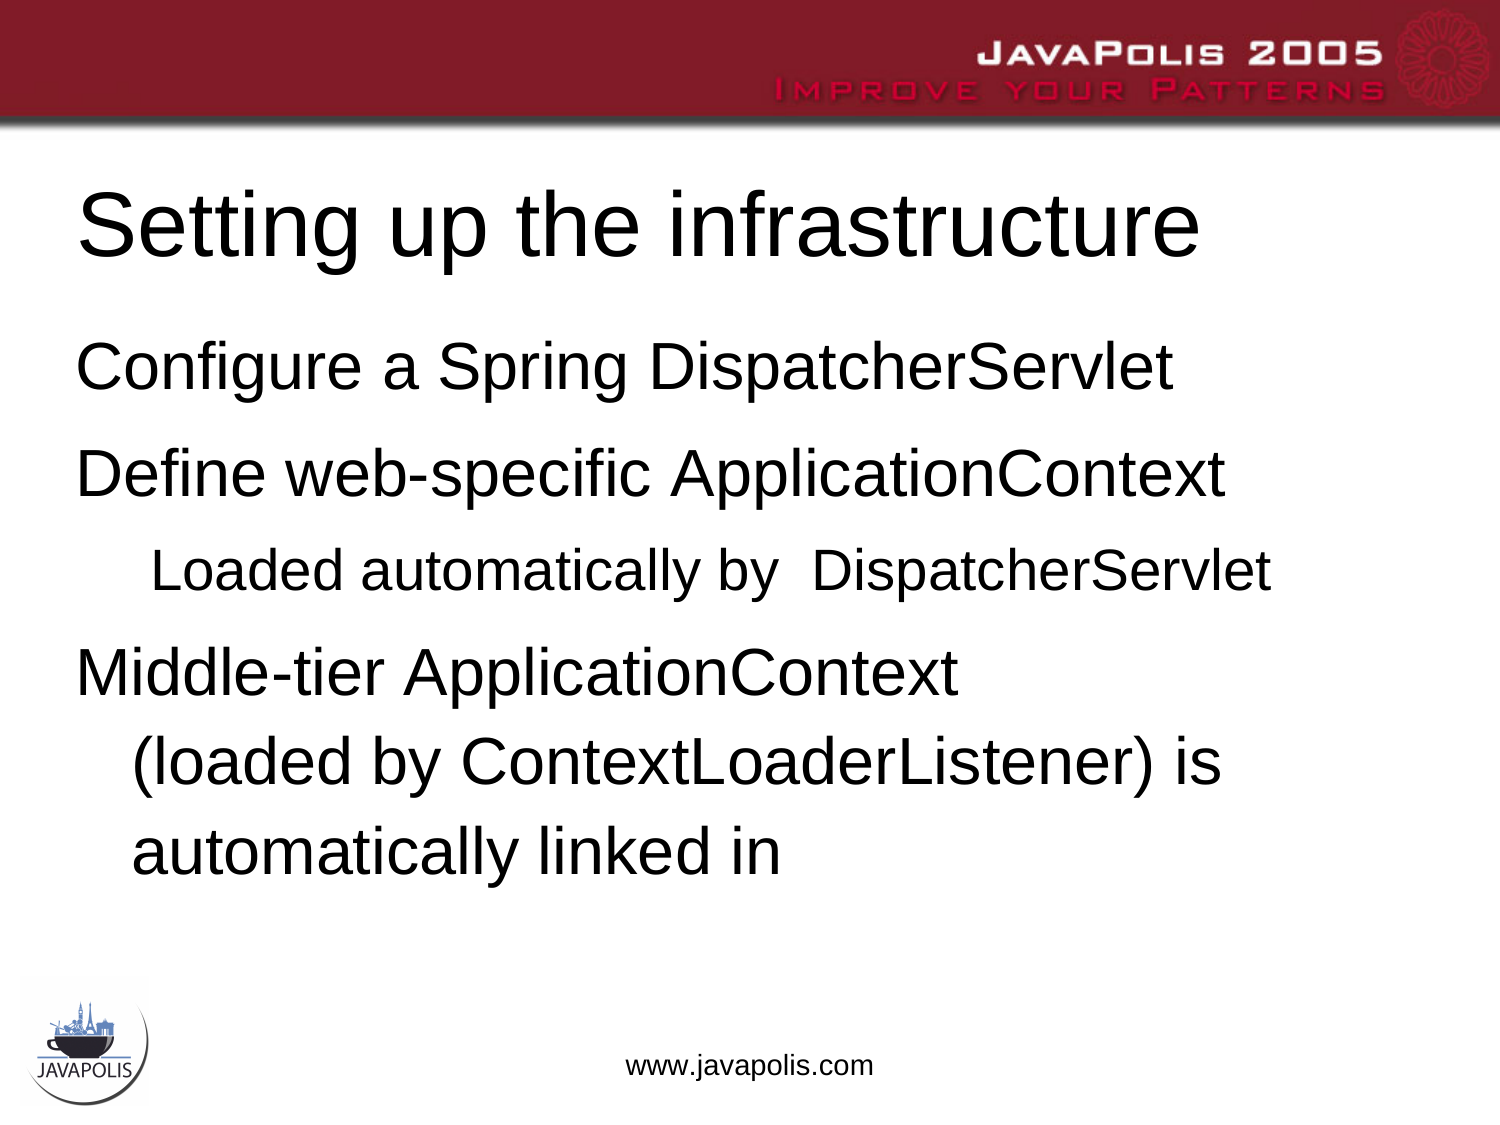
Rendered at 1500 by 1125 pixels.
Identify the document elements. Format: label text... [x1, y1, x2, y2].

picture [0, 0, 1500, 140]
title Setting up the infrastructure [76, 148, 1424, 279]
list Configure a Spring DispatcherServlet Define web-specific ApplicationContext Loaded automatically by DispatcherServlet Middle-tier ApplicationContext (loaded by ContextLoaderListener) is automatically linked in [75, 314, 1426, 1012]
picture [20, 976, 149, 1106]
